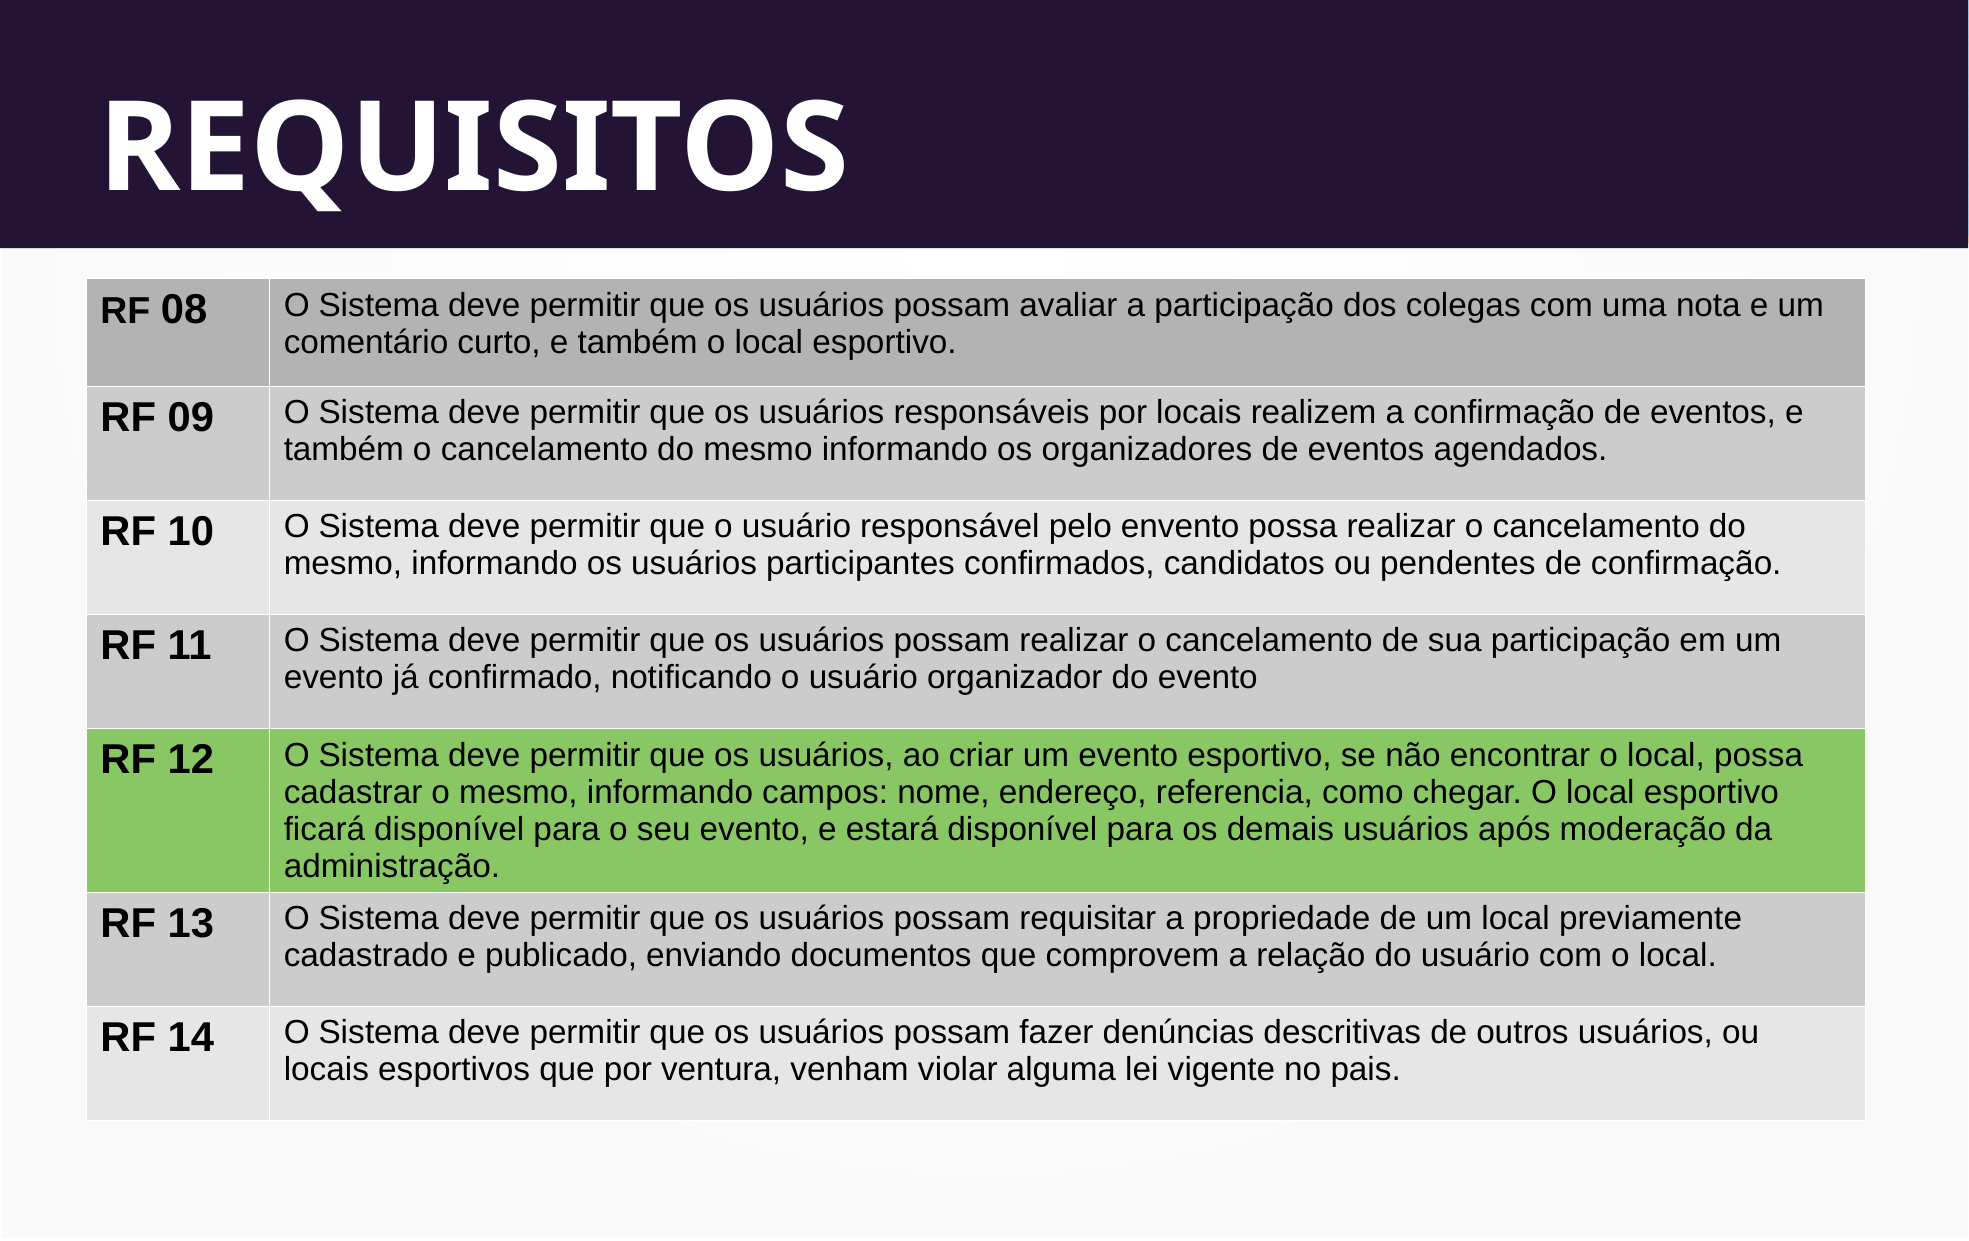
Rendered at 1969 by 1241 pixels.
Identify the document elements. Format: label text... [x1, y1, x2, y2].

table_cell O Sistema deve permitir que o usuário responsável pelo envento possa realizar o cancelamento do mesmo, informando os usuários participantes confirmados, candidatos ou pendentes de confirmação. [270, 501, 1865, 614]
picture [0, 249, 1969, 1241]
table_header O Sistema deve permitir que os usuários possam avaliar a participação dos colegas com uma nota e um comentário curto, e também o local esportivo. [270, 279, 1865, 386]
table_cell RF 12 [87, 729, 269, 892]
table_header RF 08 [87, 279, 269, 386]
table_cell RF 13 [87, 893, 269, 1006]
table_cell O Sistema deve permitir que os usuários possam realizar o cancelamento de sua participação em um evento já confirmado, notificando o usuário organizador do evento [270, 615, 1865, 728]
table_cell O Sistema deve permitir que os usuários possam fazer denúncias descritivas de outros usuários, ou locais esportivos que por ventura, venham violar alguma lei vigente no pais. [270, 1007, 1865, 1120]
title REQUISITOS [98, 19, 1870, 227]
table_cell RF 10 [87, 501, 269, 614]
table_cell O Sistema deve permitir que os usuários possam requisitar a propriedade de um local previamente cadastrado e publicado, enviando documentos que comprovem a relação do usuário com o local. [270, 893, 1865, 1006]
table_cell RF 09 [87, 387, 269, 500]
table_cell O Sistema deve permitir que os usuários responsáveis por locais realizem a confirmação de eventos, e também o cancelamento do mesmo informando os organizadores de eventos agendados. [270, 387, 1865, 500]
table_cell O Sistema deve permitir que os usuários, ao criar um evento esportivo, se não encontrar o local, possa cadastrar o mesmo, informando campos: nome, endereço, referencia, como chegar. O local esportivo ficará disponível para o seu evento, e estará disponível para os demais usuários após moderação da administração. [270, 729, 1865, 892]
table_cell RF 11 [87, 615, 269, 728]
table_cell RF 14 [87, 1007, 269, 1120]
